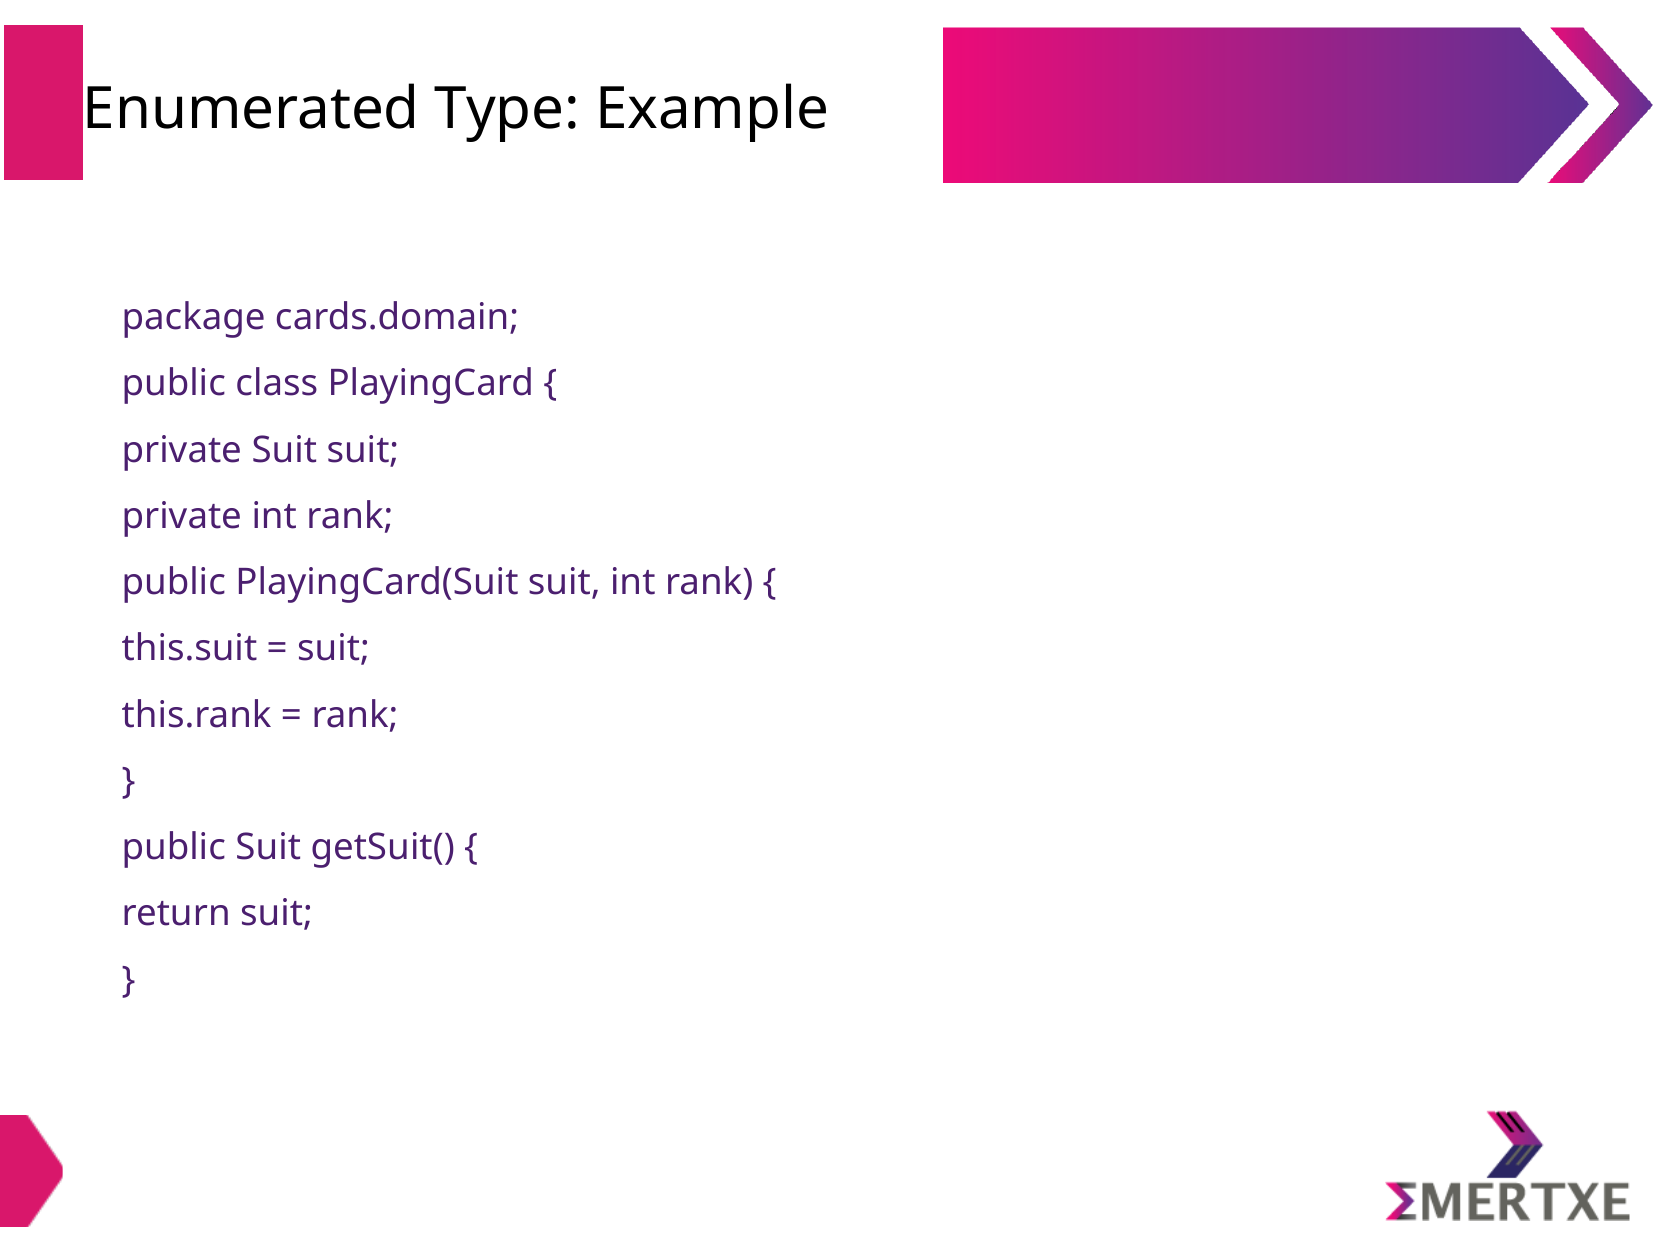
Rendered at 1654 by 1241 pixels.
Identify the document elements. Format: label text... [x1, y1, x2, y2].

picture [1385, 1107, 1631, 1221]
title Enumerated Type: Example [82, 2, 1571, 210]
list package cards.domain; public class PlayingCard { private Suit suit; private int rank; public PlayingCard(Suit suit, int rank) { this.suit = suit; this.rank = rank; } public Suit getSuit() { return suit; } [82, 290, 1571, 1010]
picture [1571, 27, 1653, 183]
